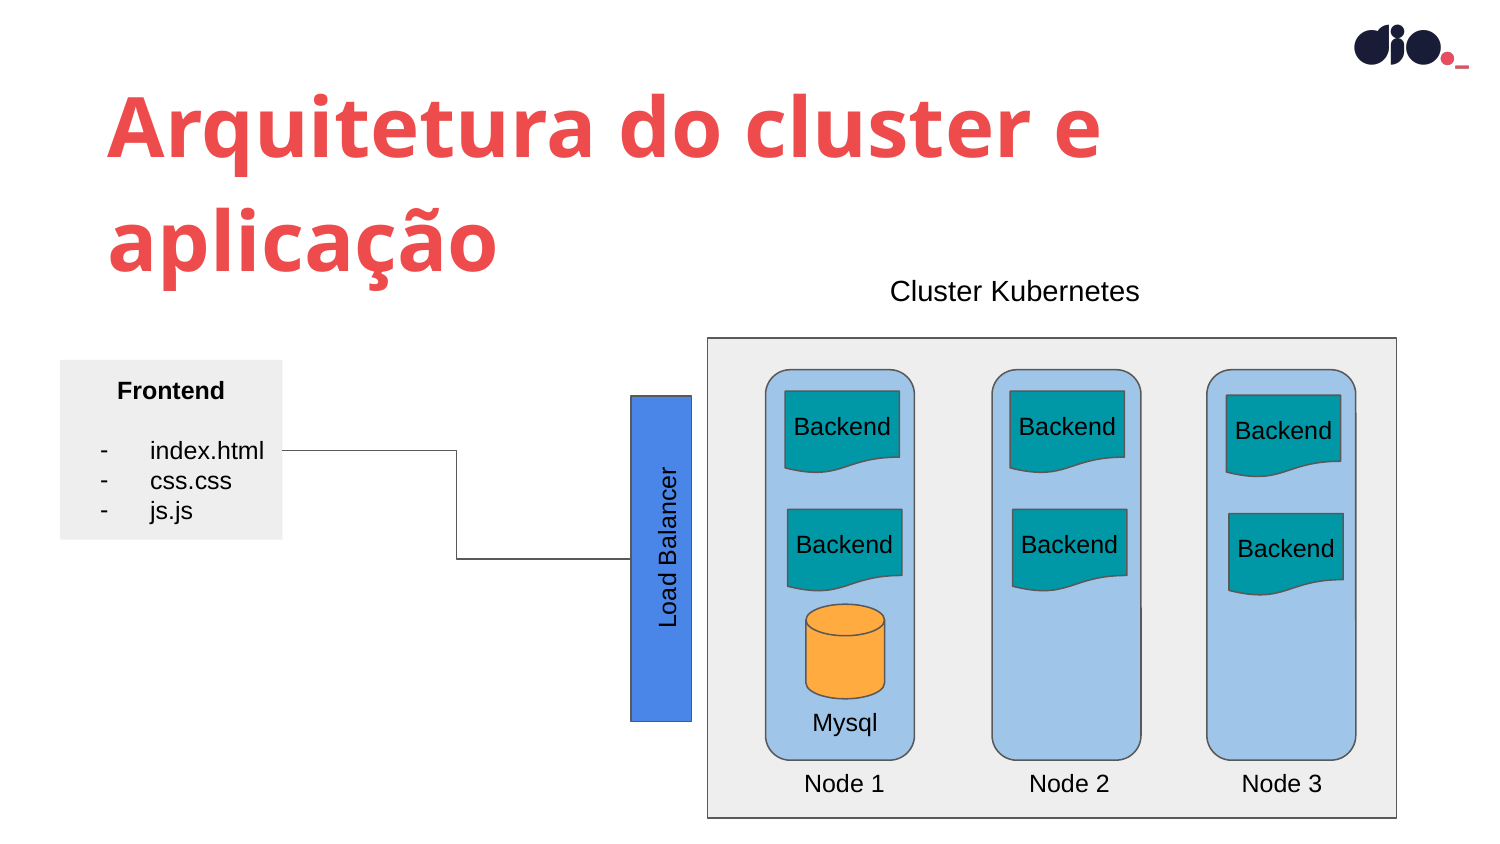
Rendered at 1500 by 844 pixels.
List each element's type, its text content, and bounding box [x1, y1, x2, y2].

text_box Frontend index.html css.css js.js [60, 359, 283, 540]
text_box Node 1 [780, 752, 909, 813]
text_box Backend [1206, 399, 1361, 460]
text_box Mysql [764, 691, 927, 752]
text_box Cluster Kubernetes [760, 257, 1270, 323]
text_box Backend [767, 513, 922, 574]
text_box Load Balancer [636, 417, 697, 679]
text_box Arquitetura do cluster e aplicação [92, 104, 1309, 243]
text_box Backend [1209, 517, 1363, 578]
text_box Backend [990, 395, 1145, 456]
text_box Backend [992, 513, 1147, 574]
text_box Node 3 [1217, 752, 1347, 813]
text_box [630, 396, 692, 722]
picture [1339, 15, 1479, 78]
text_box Node 2 [1005, 752, 1134, 813]
text_box Backend [765, 395, 920, 456]
text_box [707, 337, 1397, 818]
